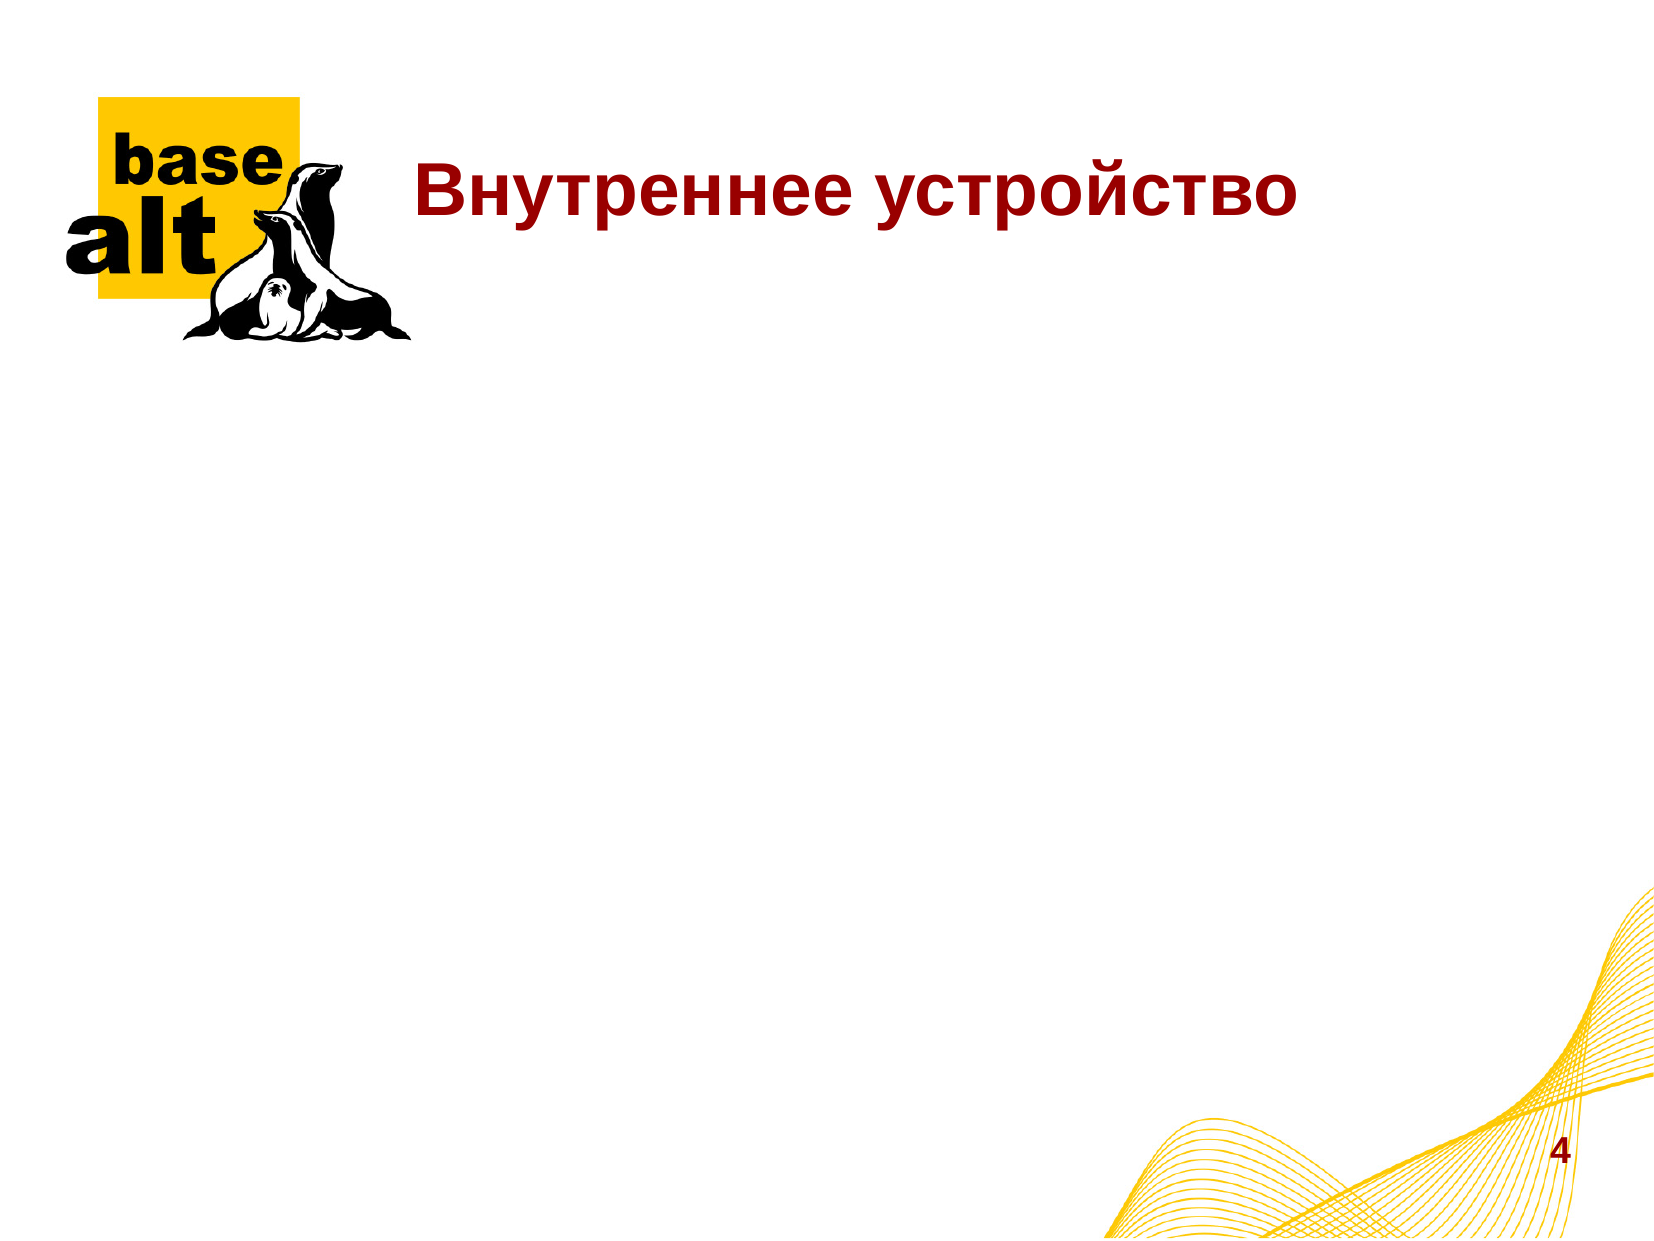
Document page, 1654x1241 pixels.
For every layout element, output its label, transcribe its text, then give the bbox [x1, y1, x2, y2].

picture [0, 0, 1654, 1241]
title Внутреннее устройство [413, 82, 1571, 296]
